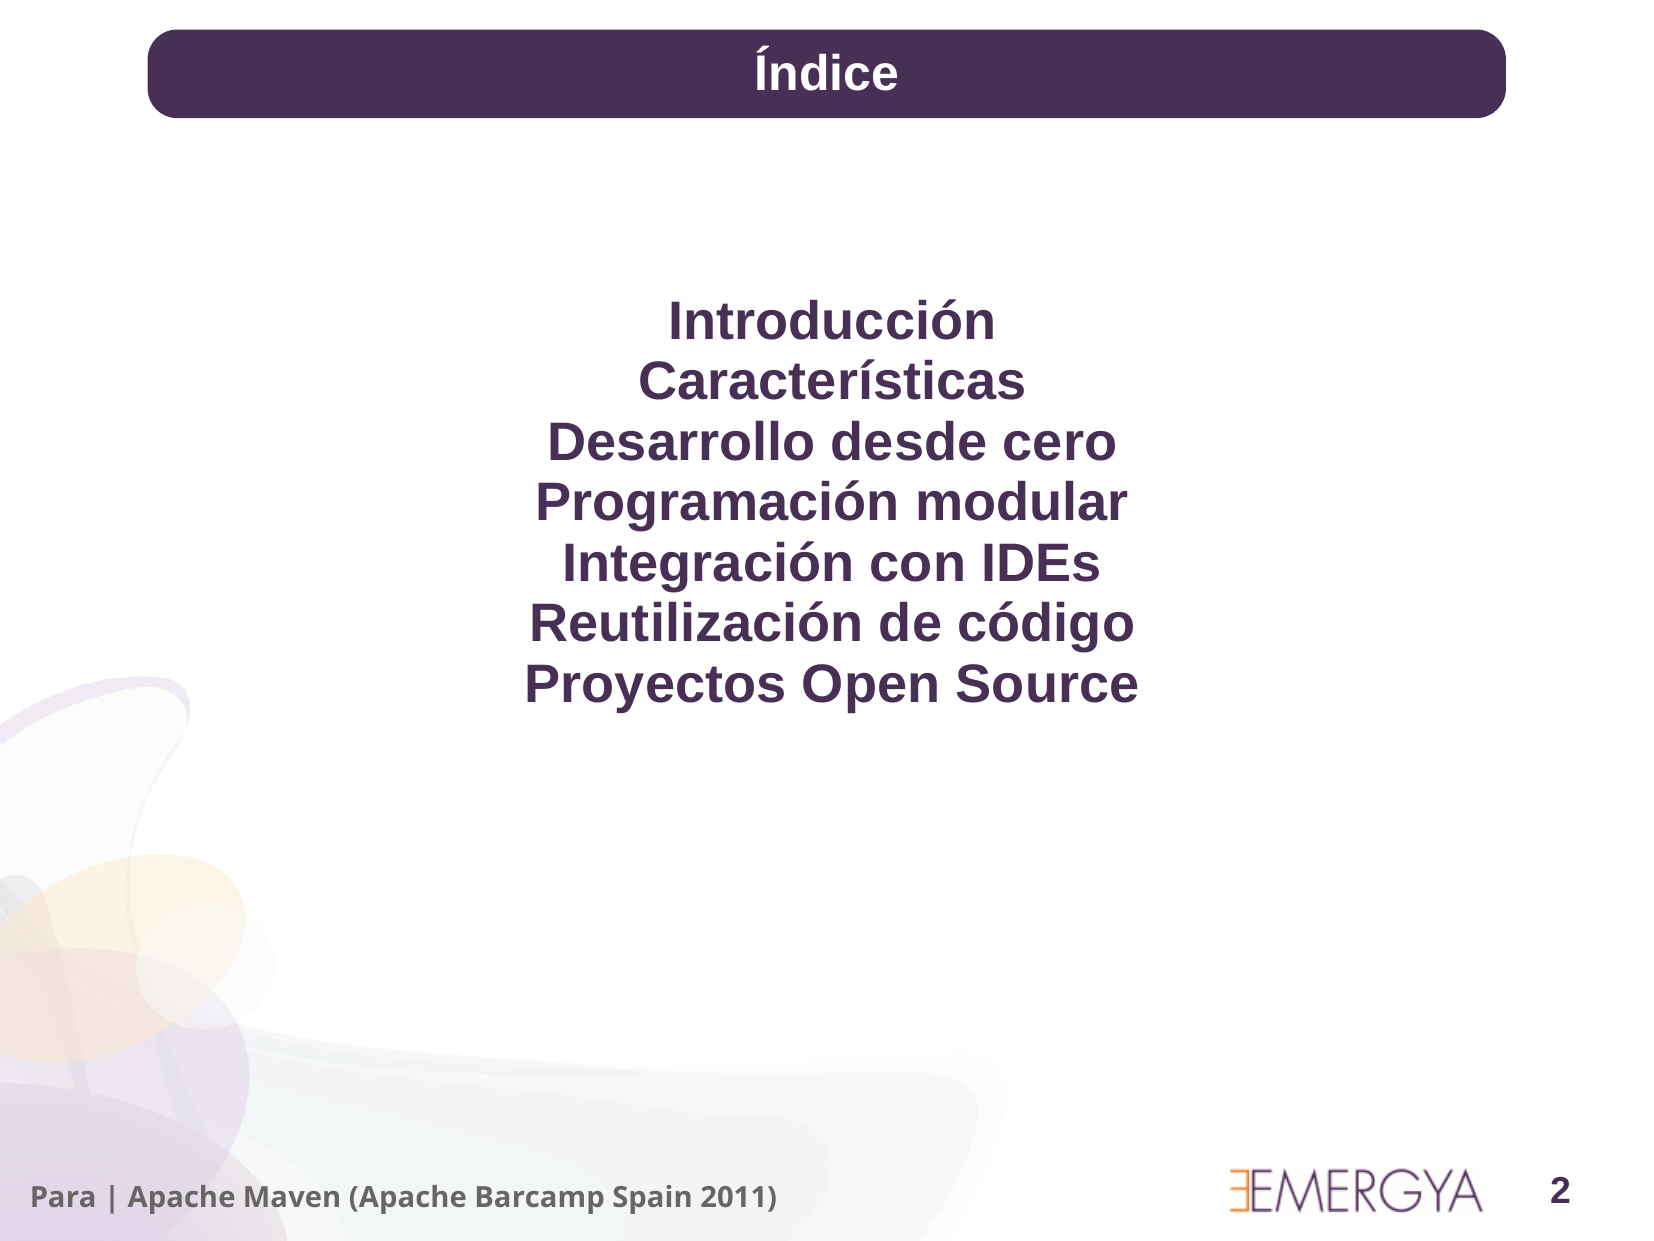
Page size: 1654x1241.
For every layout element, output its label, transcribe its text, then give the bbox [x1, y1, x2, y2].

picture [1226, 1166, 1484, 1217]
picture [0, 673, 1017, 1241]
text_box Índice [147, 29, 1506, 119]
text_box Introducción Características Desarrollo desde cero Programación modular Integración con IDEs Reutilización de código Proyectos Open Source [88, 147, 1577, 857]
